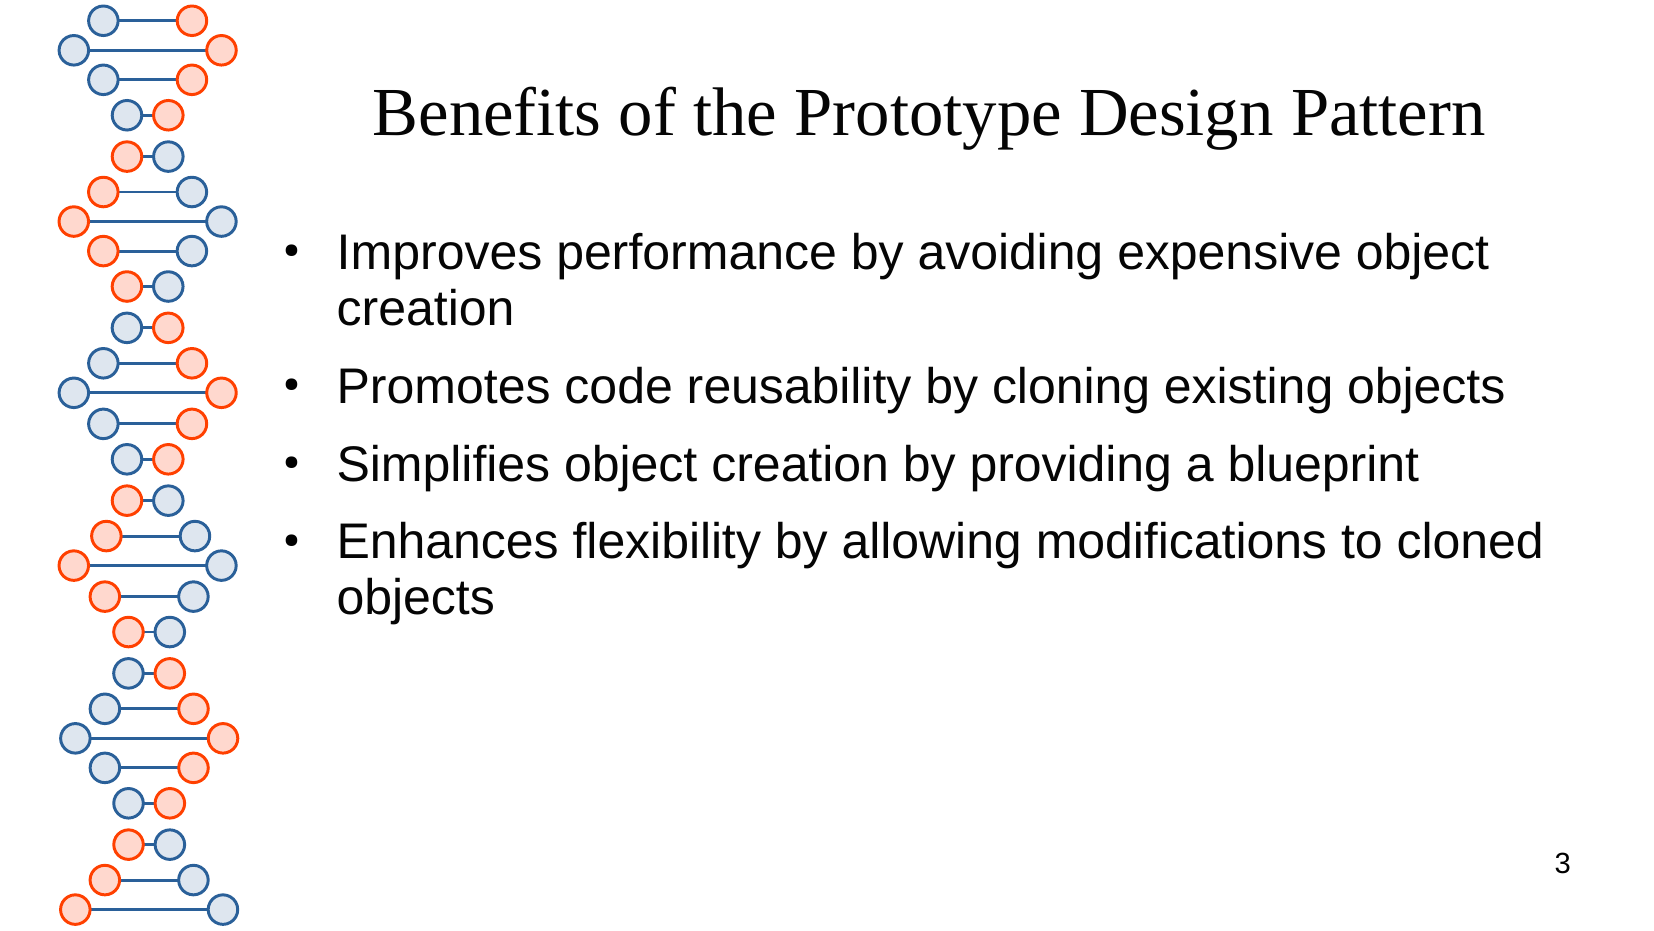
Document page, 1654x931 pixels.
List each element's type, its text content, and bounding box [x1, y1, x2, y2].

title Benefits of the Prototype Design Pattern [265, 35, 1595, 189]
list Improves performance by avoiding expensive object creation Promotes code reusability by cloning existing objects Simplifies object creation by providing a blueprint Enhances flexibility by allowing modifications to cloned objects [265, 224, 1595, 764]
